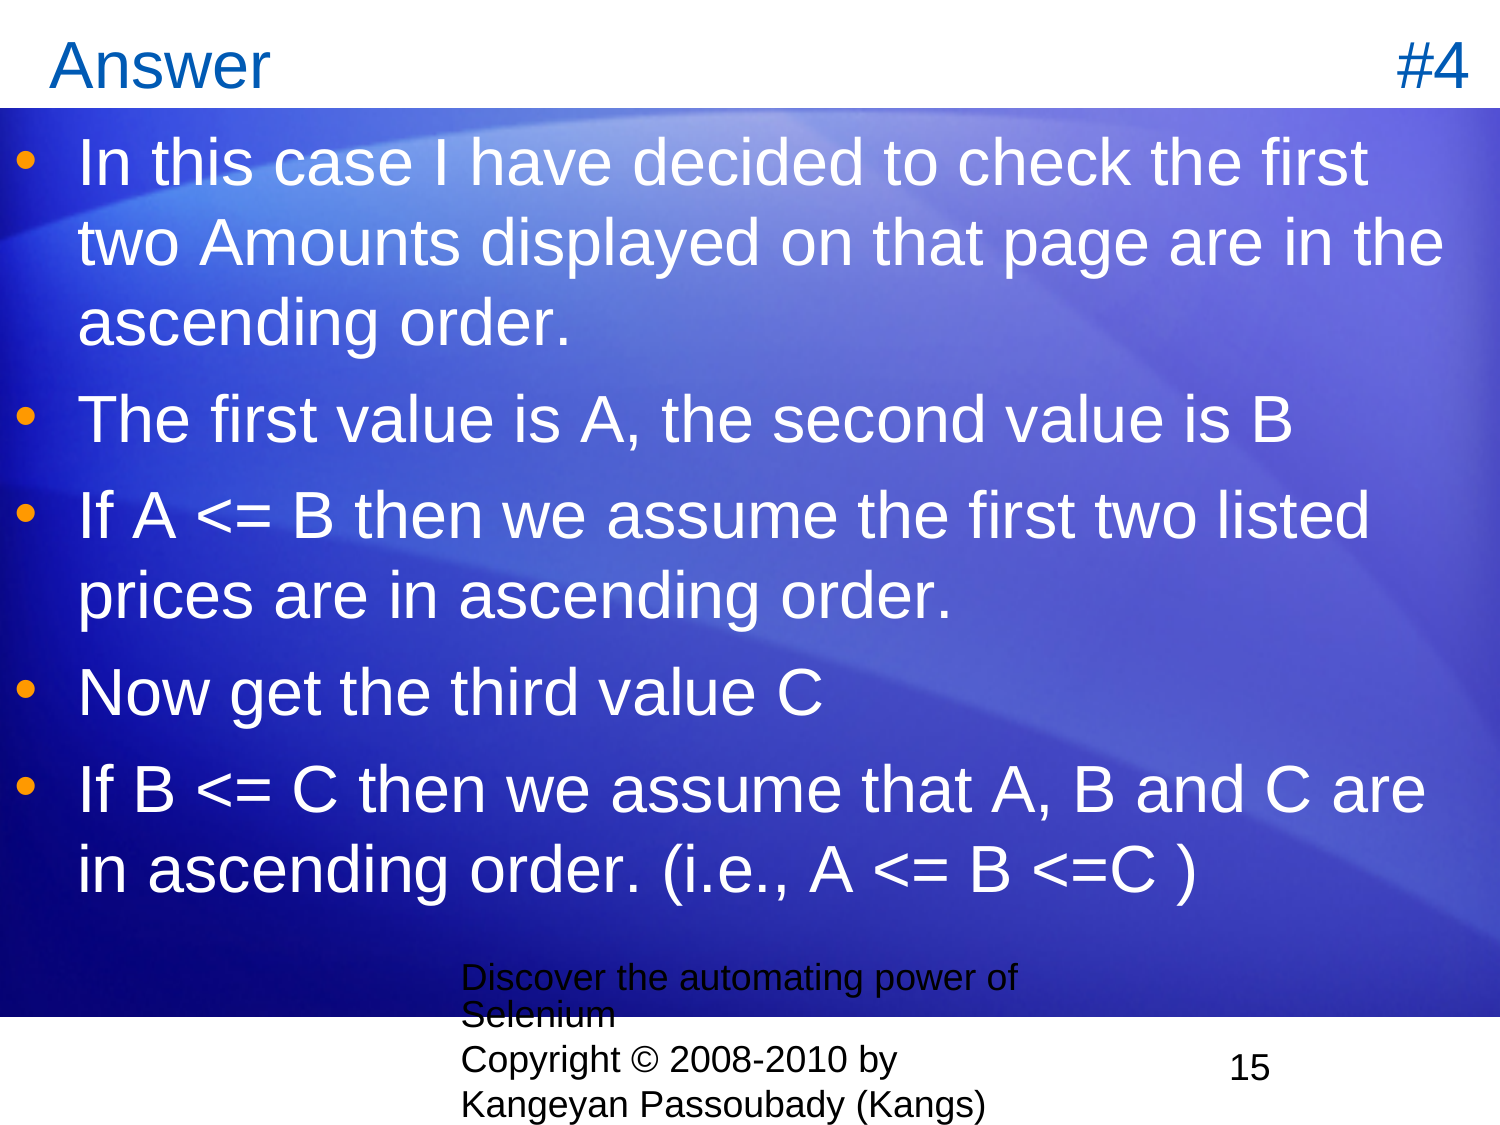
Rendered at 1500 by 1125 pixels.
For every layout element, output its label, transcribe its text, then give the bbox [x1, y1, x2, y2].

title Answer #4 [35, 11, 1500, 111]
list In this case I have decided to check the first two Amounts displayed on that page are in the ascending order. The first value is A, the second value is B If A <= B then we assume the first two listed prices are in ascending order. Now get the third value C If B <= C then we assume that A, B and C are in ascending order. (i.e., A <= B <=C ) [0, 111, 1500, 1027]
